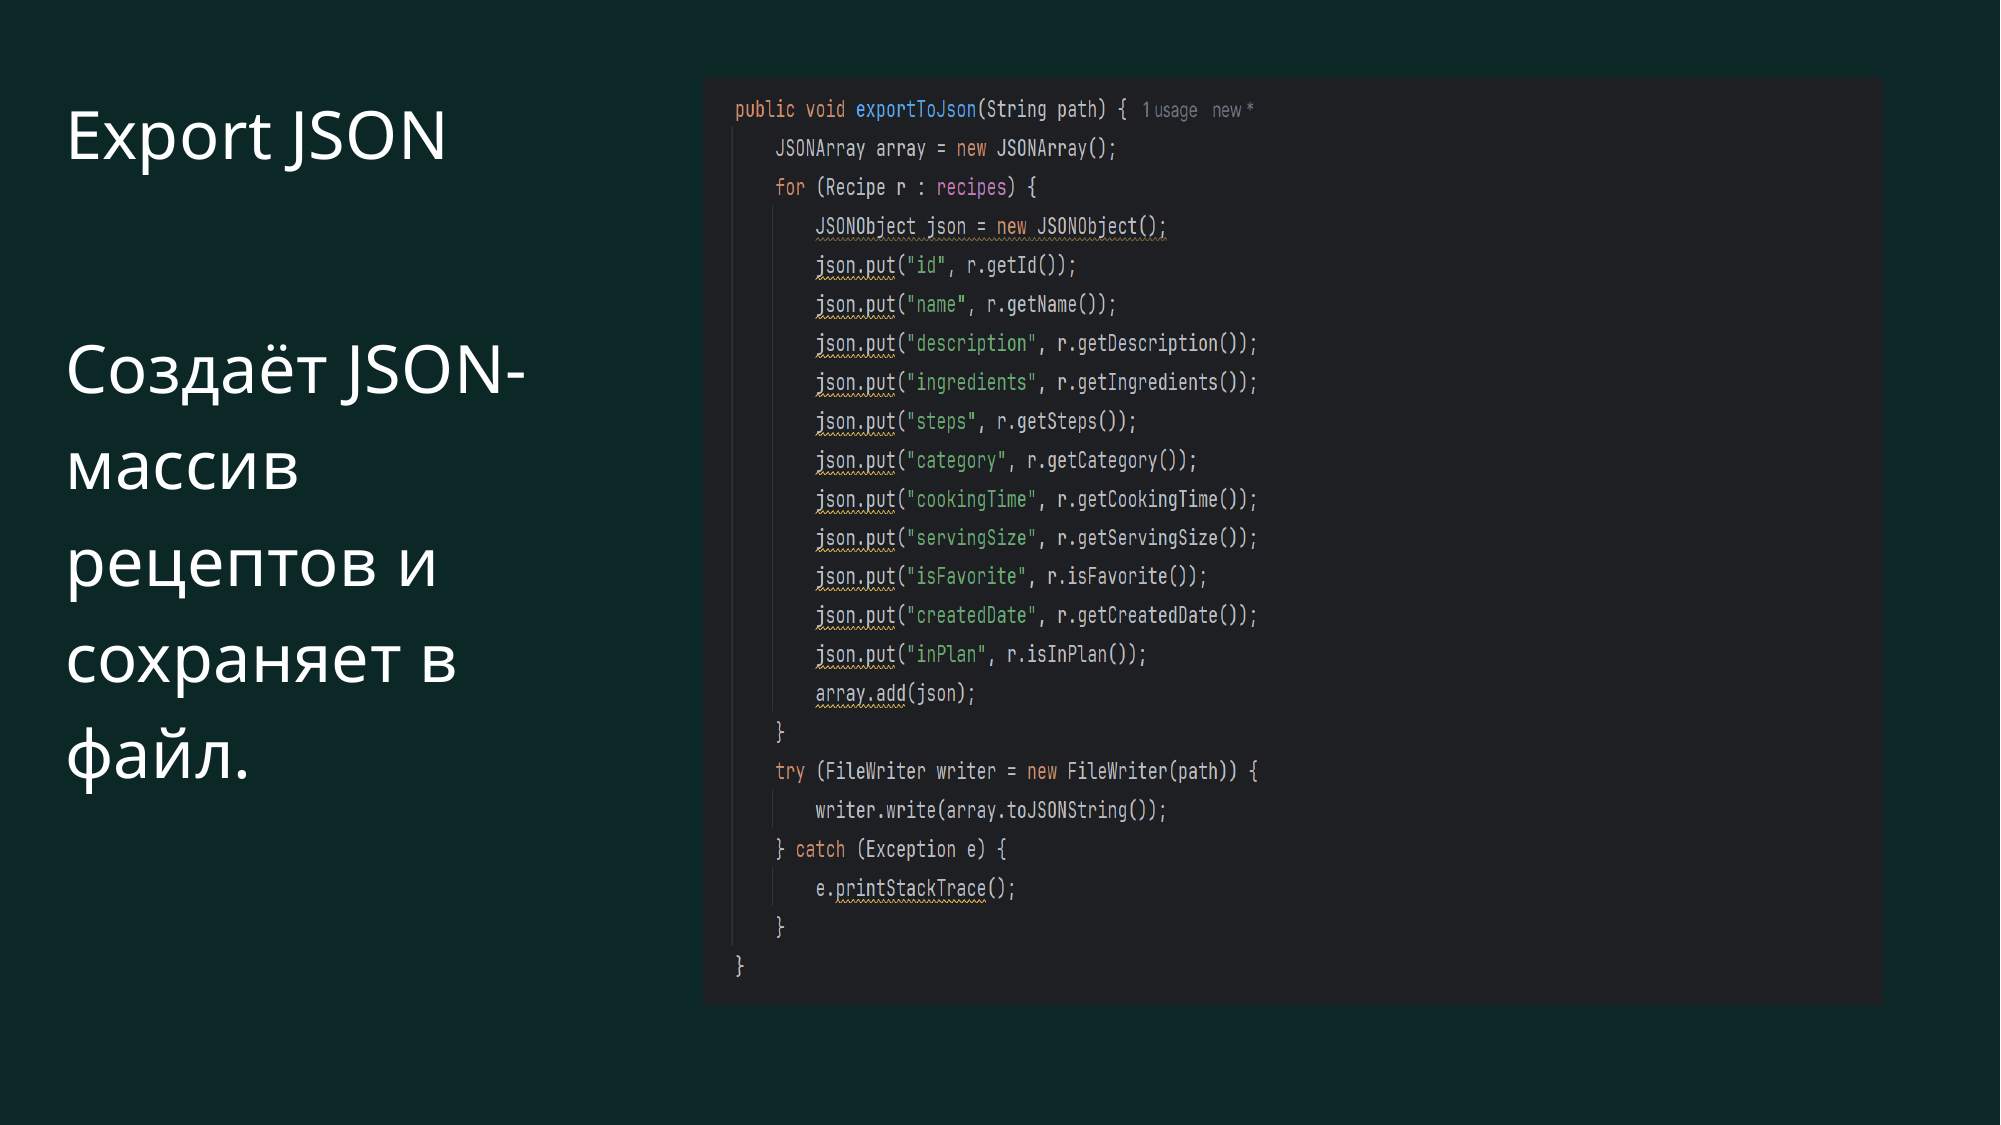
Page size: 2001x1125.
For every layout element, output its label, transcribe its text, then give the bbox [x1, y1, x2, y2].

picture [703, 77, 1883, 1005]
list Export JSON Создаёт JSON-массив рецептов и сохраняет в файл. [65, 77, 628, 1062]
